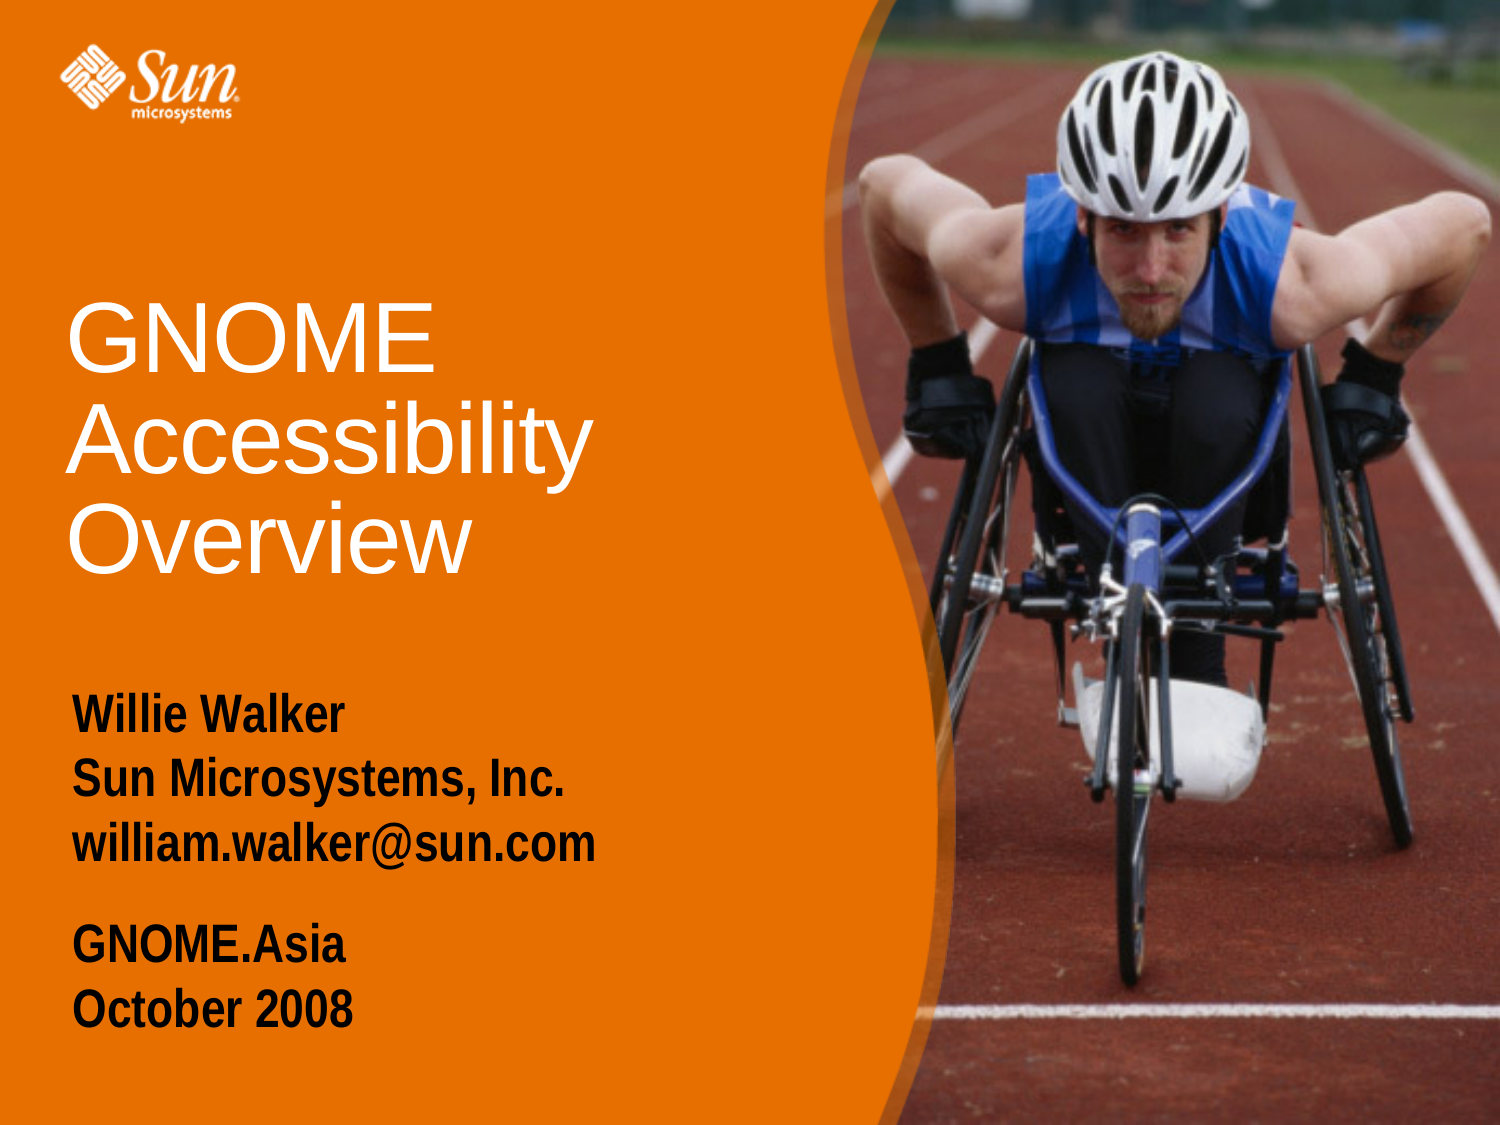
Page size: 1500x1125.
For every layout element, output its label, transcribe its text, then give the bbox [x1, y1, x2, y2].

picture [0, 0, 1500, 1125]
list Willie Walker Sun Microsystems, Inc. william.walker@sun.com GNOME.Asia October 2008 [72, 689, 1063, 1052]
title GNOME Accessibility Overview [65, 281, 1111, 595]
